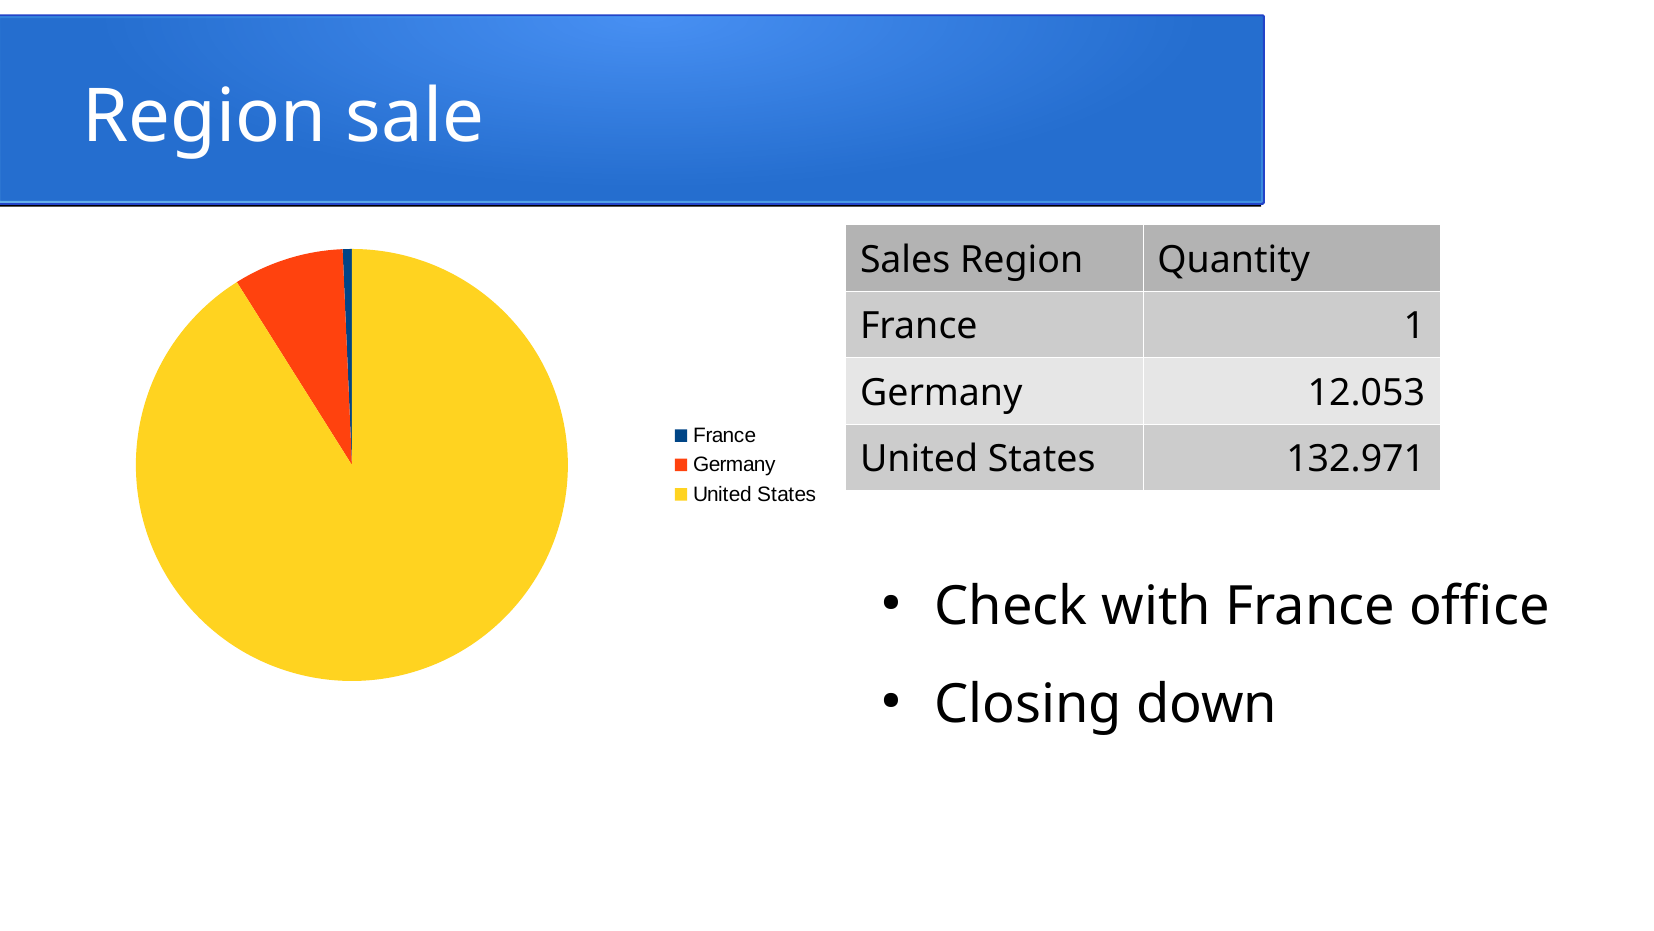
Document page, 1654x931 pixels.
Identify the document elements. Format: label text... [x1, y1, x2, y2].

table_cell 12.053 [1144, 358, 1440, 424]
title Region sale [82, 35, 1235, 189]
table_cell 132.971 [1144, 425, 1440, 490]
chart [35, 240, 836, 691]
table_cell France [846, 292, 1143, 357]
table_header Quantity [1144, 225, 1440, 291]
list Check with France office Closing down [863, 566, 1591, 824]
table_header Sales Region [846, 225, 1143, 291]
table_cell 1 [1144, 292, 1440, 357]
table_cell United States [846, 425, 1143, 490]
table_cell Germany [846, 358, 1143, 424]
